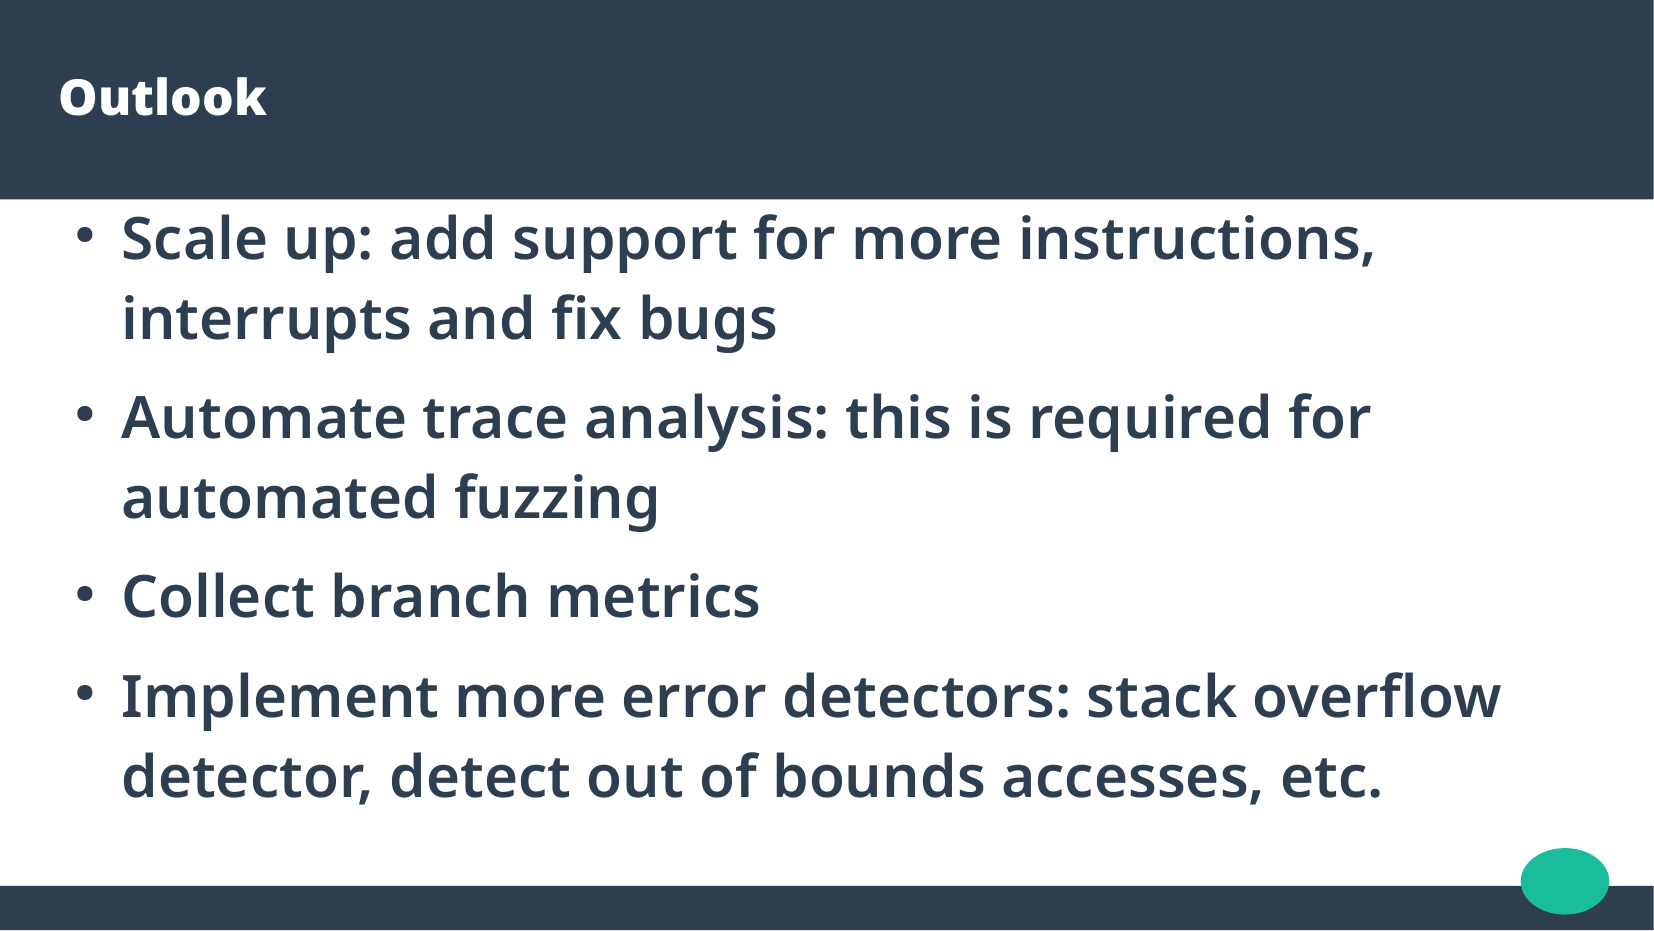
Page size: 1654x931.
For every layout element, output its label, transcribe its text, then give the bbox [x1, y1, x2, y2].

title Outlook [59, 37, 1595, 155]
list Scale up: add support for more instructions, interrupts and fix bugs Automate trace analysis: this is required for automated fuzzing Collect branch metrics Implement more error detectors: stack overflow detector, detect out of bounds accesses, etc. [59, 196, 1595, 817]
